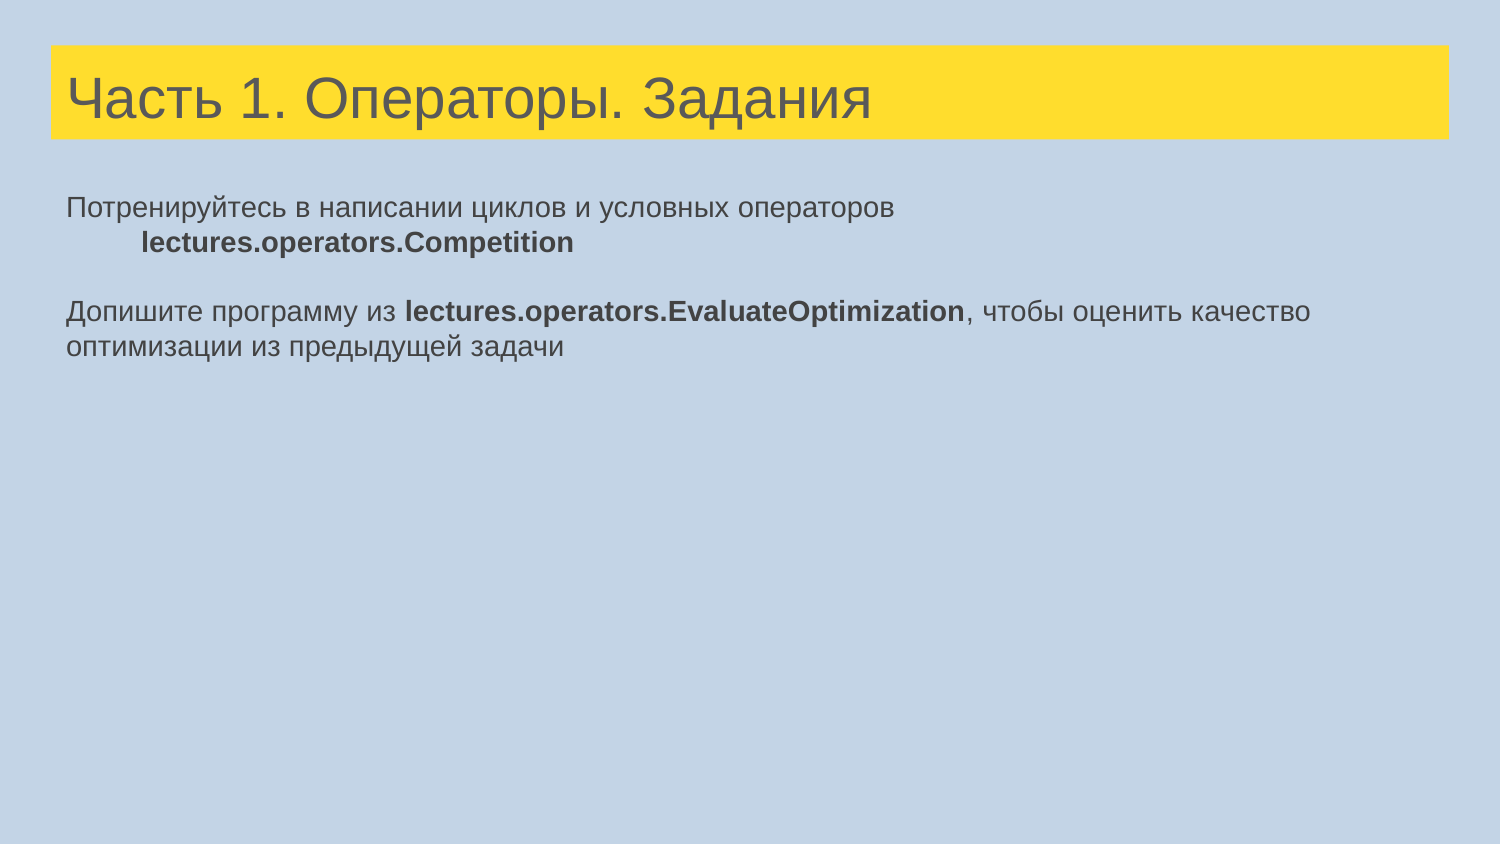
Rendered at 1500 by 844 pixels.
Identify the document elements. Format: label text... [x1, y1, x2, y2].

text_box Потренируйтесь в написании циклов и условных операторов lectures.operators.Competition Допишите программу из lectures.operators.EvaluateOptimization, чтобы оценить качество оптимизации из предыдущей задачи [51, 172, 1344, 463]
title Часть 1. Операторы. Задания [51, 45, 1449, 140]
